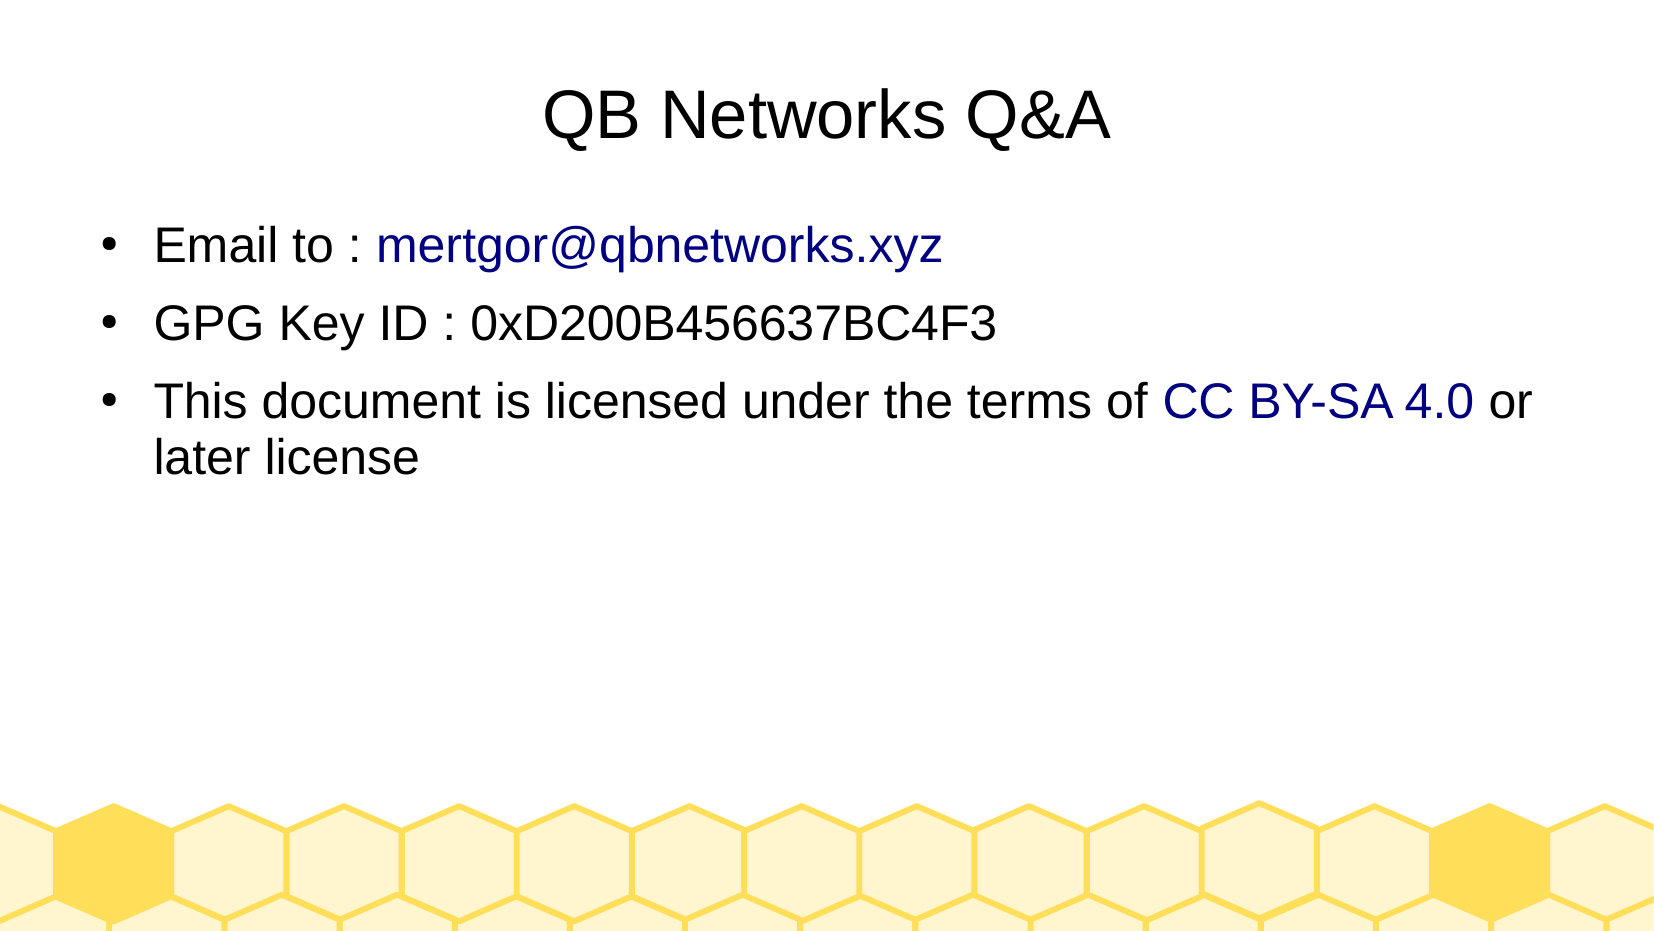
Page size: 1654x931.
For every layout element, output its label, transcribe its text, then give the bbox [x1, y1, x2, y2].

title QB Networks Q&A [82, 37, 1571, 193]
list Email to : mertgor@qbnetworks.xyz GPG Key ID : 0xD200B456637BC4F3 This document is licensed under the terms of CC BY-SA 4.0 or later license [82, 217, 1571, 758]
